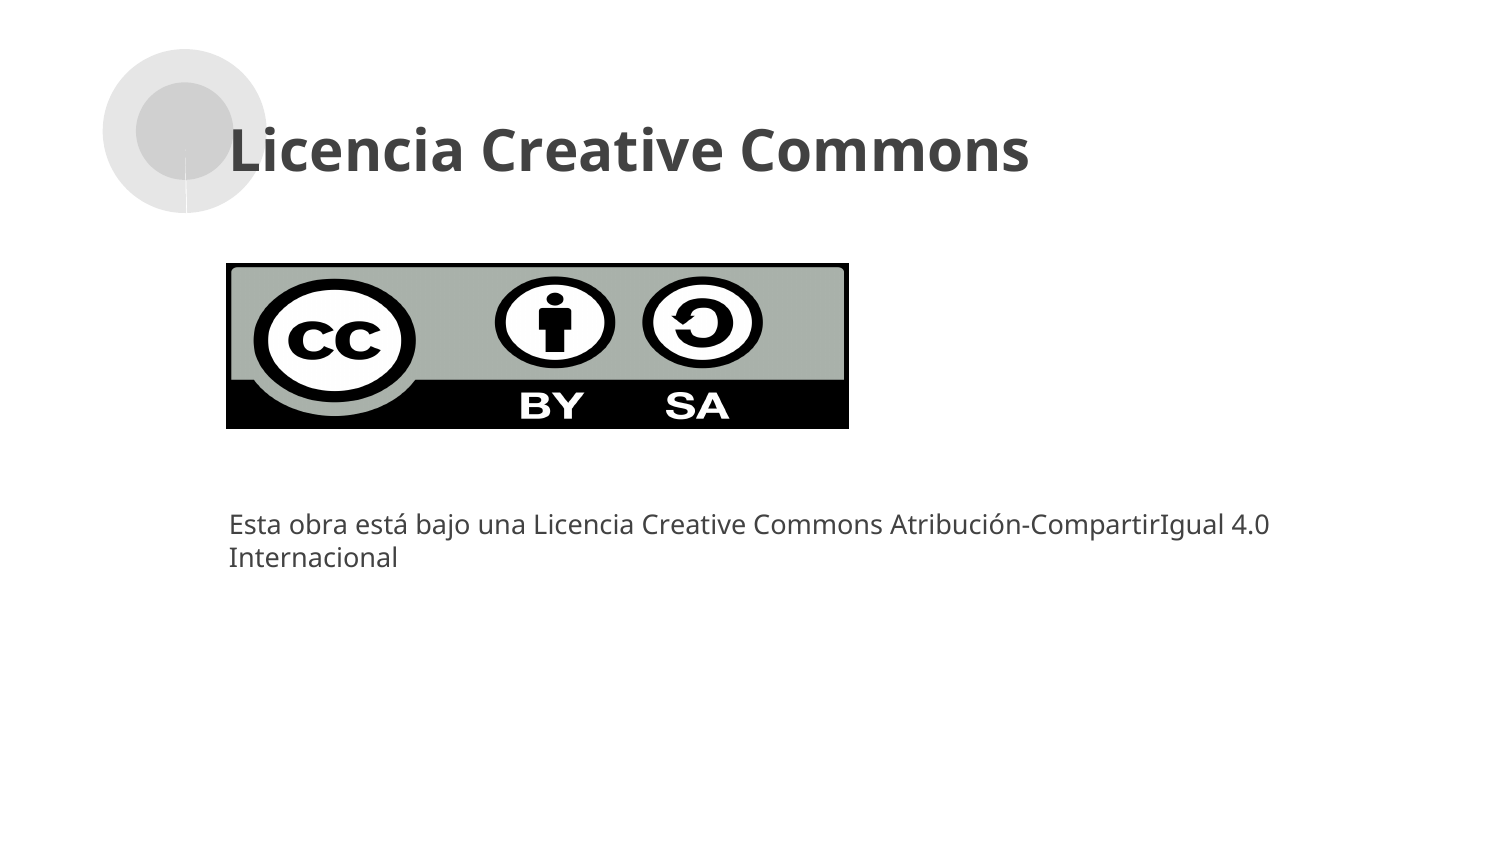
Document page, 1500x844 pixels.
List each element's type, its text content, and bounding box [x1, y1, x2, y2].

title Licencia Creative Commons [213, 98, 1368, 263]
list Esta obra está bajo una Licencia Creative Commons Atribución-CompartirIgual 4.0 Internacional [213, 492, 1368, 744]
picture [226, 263, 849, 429]
